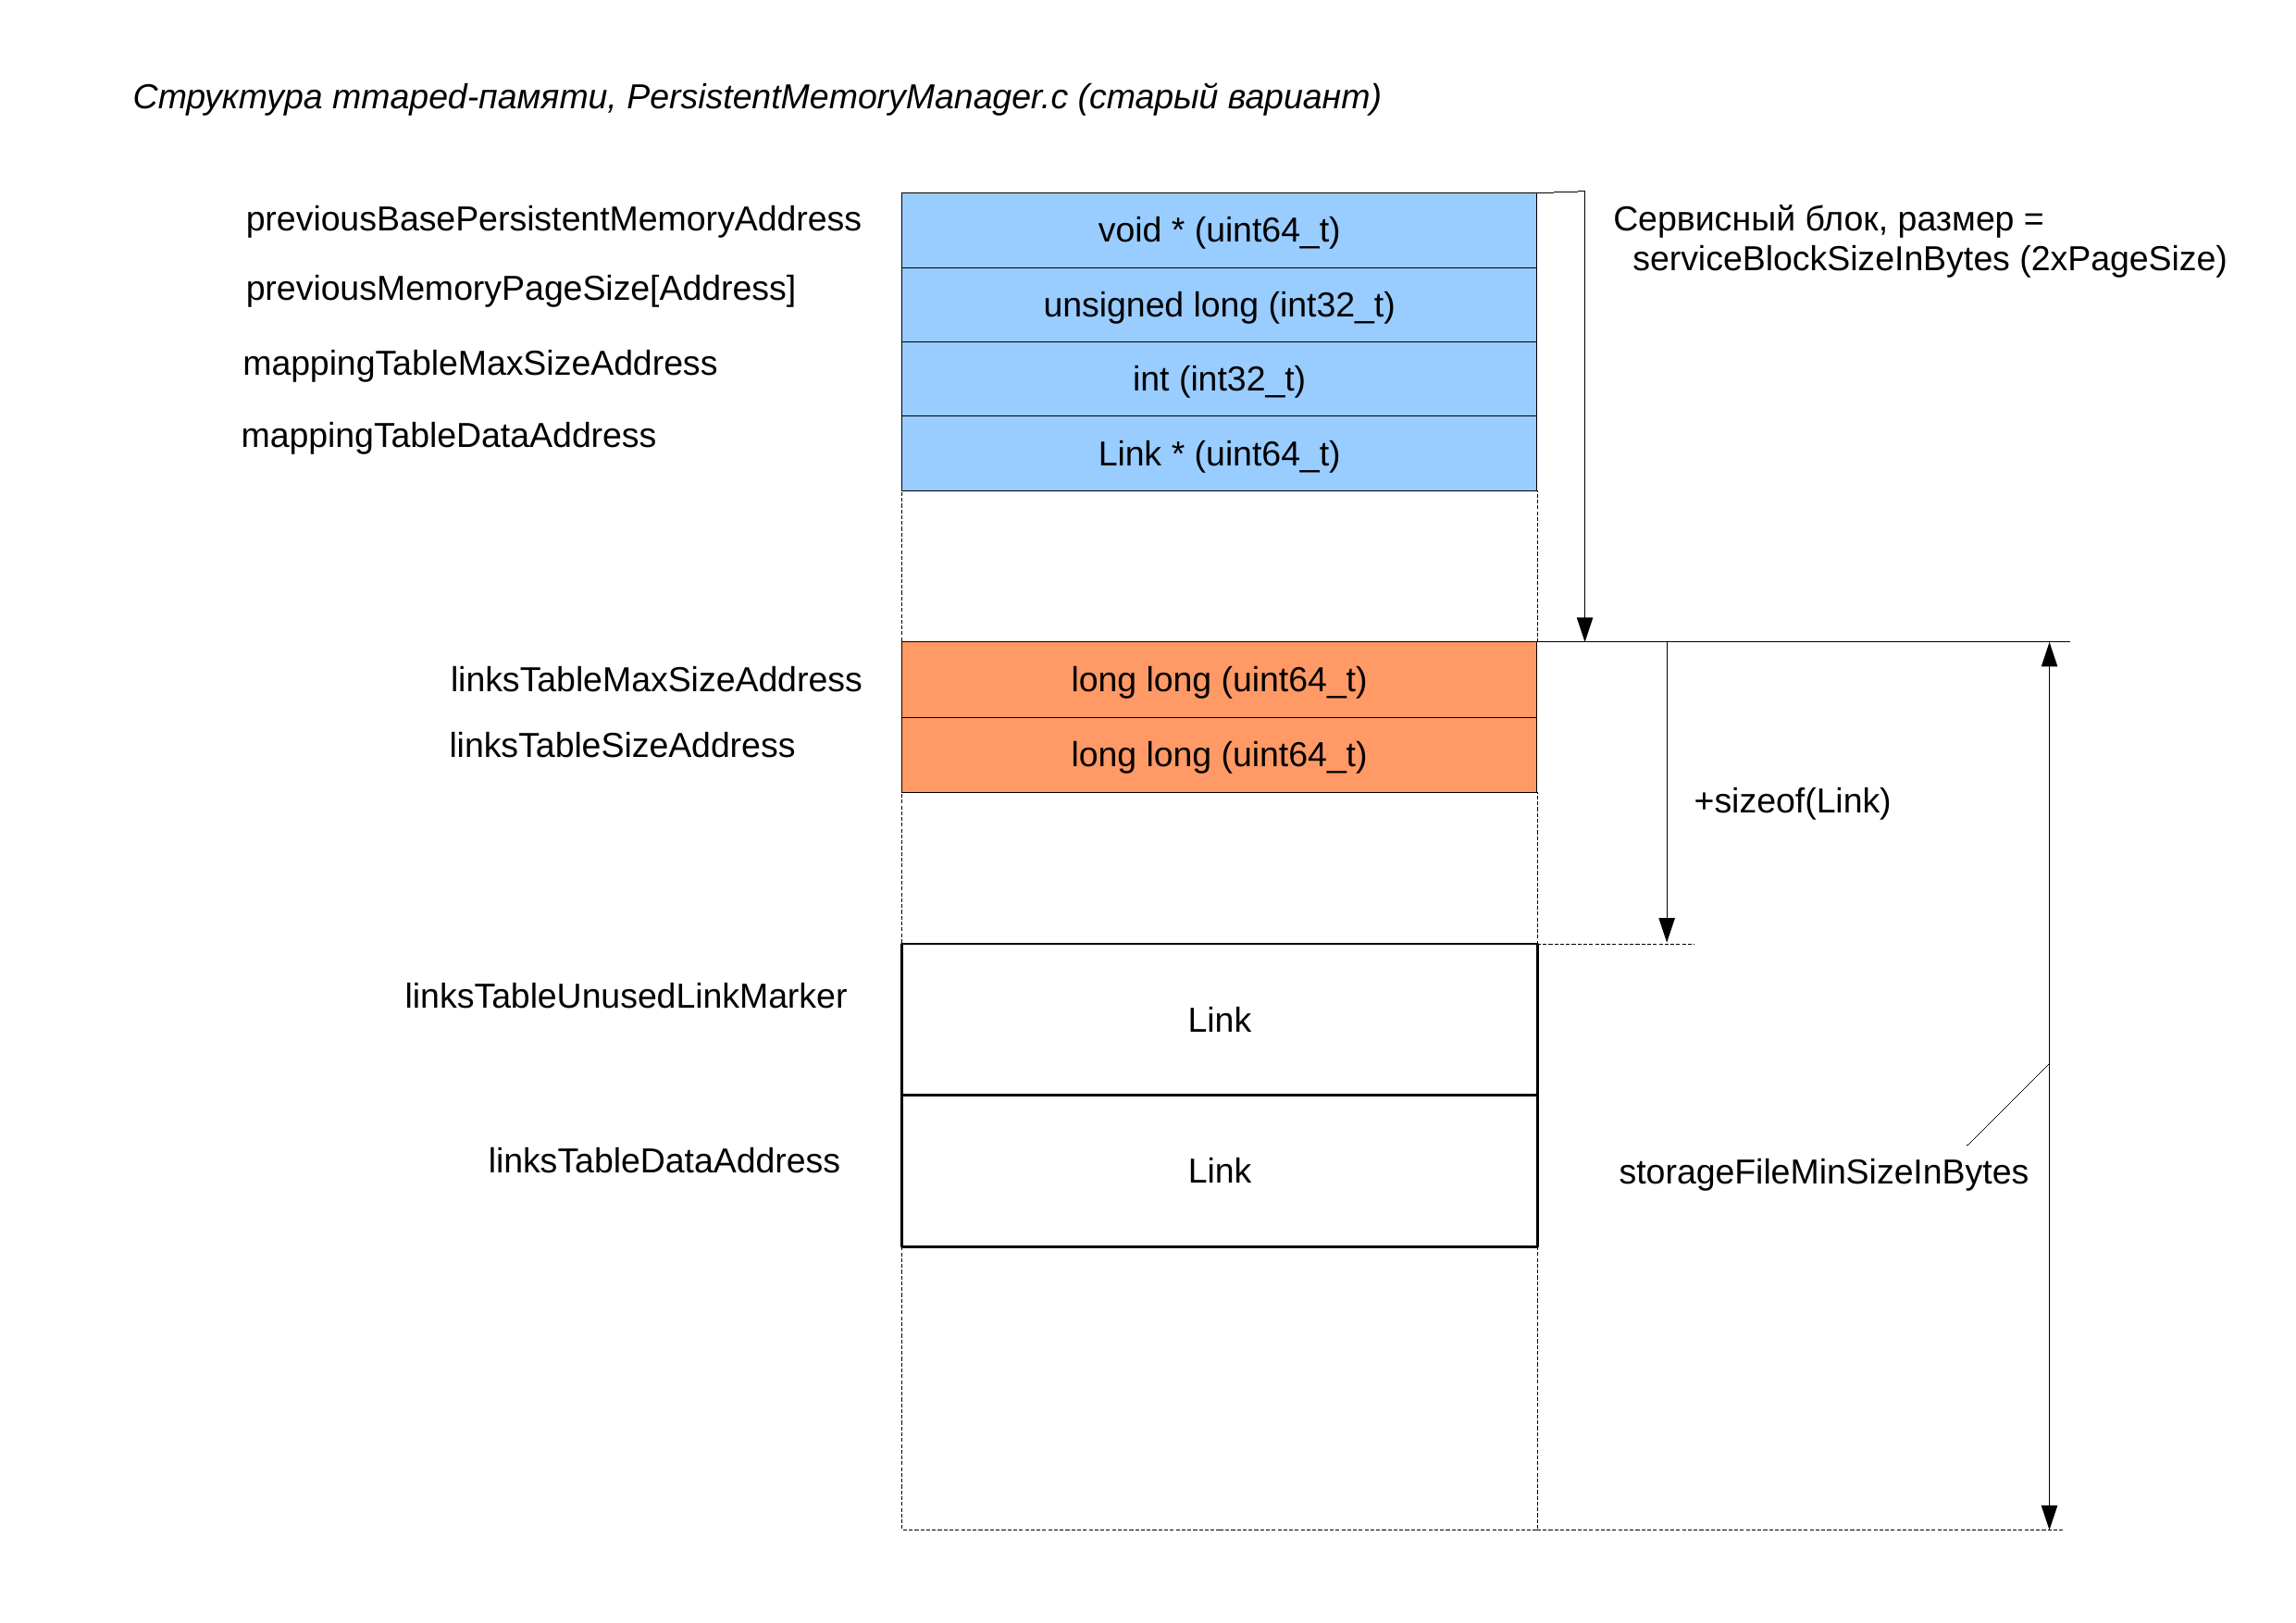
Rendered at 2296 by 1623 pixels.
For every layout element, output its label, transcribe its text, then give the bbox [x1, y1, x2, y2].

text_box mappingTableDataAddress [227, 409, 676, 474]
text_box mappingTableMaxSizeAddress [229, 337, 738, 402]
text_box linksTableDataAddress [475, 1134, 855, 1187]
text_box int (int32_t) [901, 341, 1537, 415]
text_box void * (uint64_t) [901, 192, 1537, 267]
text_box linksTableMaxSizeAddress [437, 652, 876, 706]
text_box linksTableSizeAddress [435, 719, 810, 773]
text_box previousBasePersistentMemoryAddress [231, 192, 882, 254]
text_box Link * (uint64_t) [901, 415, 1537, 491]
text_box Сервисный блок, размер = serviceBlockSizeInBytes (2xPageSize) [1599, 192, 2241, 285]
text_box Link [901, 1095, 1538, 1247]
text_box Link [901, 944, 1538, 1095]
text_box previousMemoryPageSize[Address] [231, 262, 875, 327]
text_box [901, 1247, 1538, 1530]
text_box [901, 490, 1538, 641]
text_box long long (uint64_t) [901, 641, 1537, 717]
text_box storageFileMinSizeInBytes [1605, 1145, 2042, 1198]
text_box unsigned long (int32_t) [901, 267, 1537, 341]
text_box [901, 792, 1538, 944]
text_box Структура mmaped-памяти, PersistentMemoryManager.c (старый вариант) [119, 70, 1394, 123]
text_box +sizeof(Link) [1680, 774, 1955, 843]
text_box long long (uint64_t) [901, 717, 1537, 793]
text_box linksTableUnusedLinkMarker [391, 970, 862, 1023]
